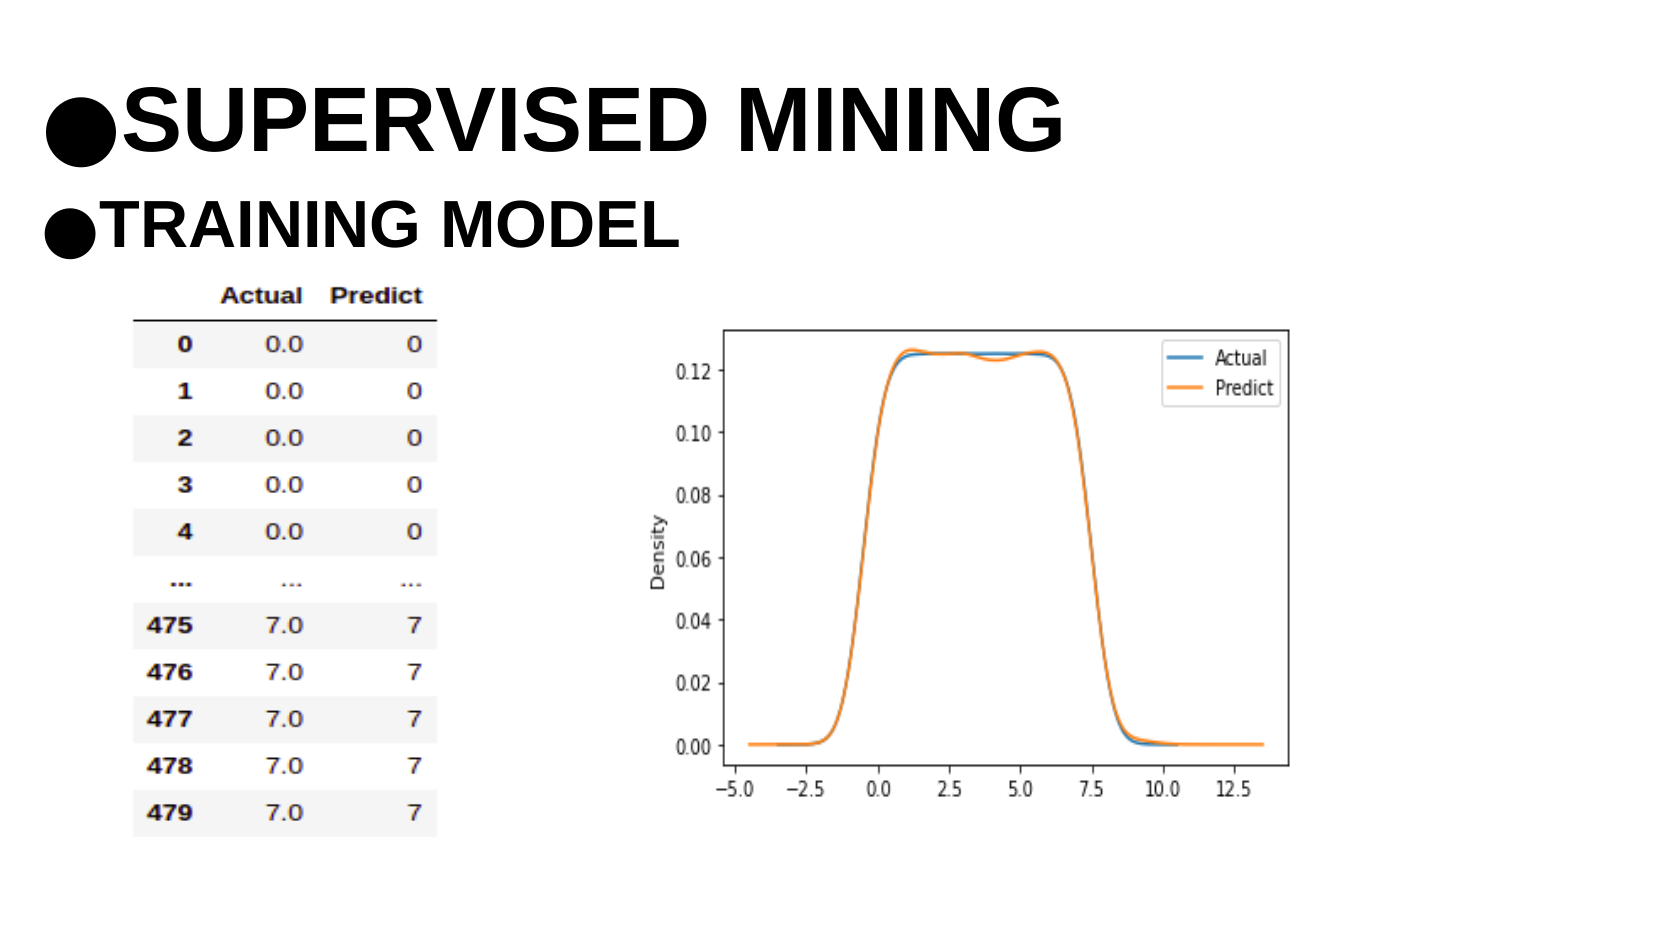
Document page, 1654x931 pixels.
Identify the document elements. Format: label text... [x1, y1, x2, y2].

text_box SUPERVISED MINING [23, 12, 1654, 217]
text_box TRAINING MODEL [23, 181, 1512, 721]
picture [118, 275, 449, 839]
picture [639, 318, 1300, 813]
